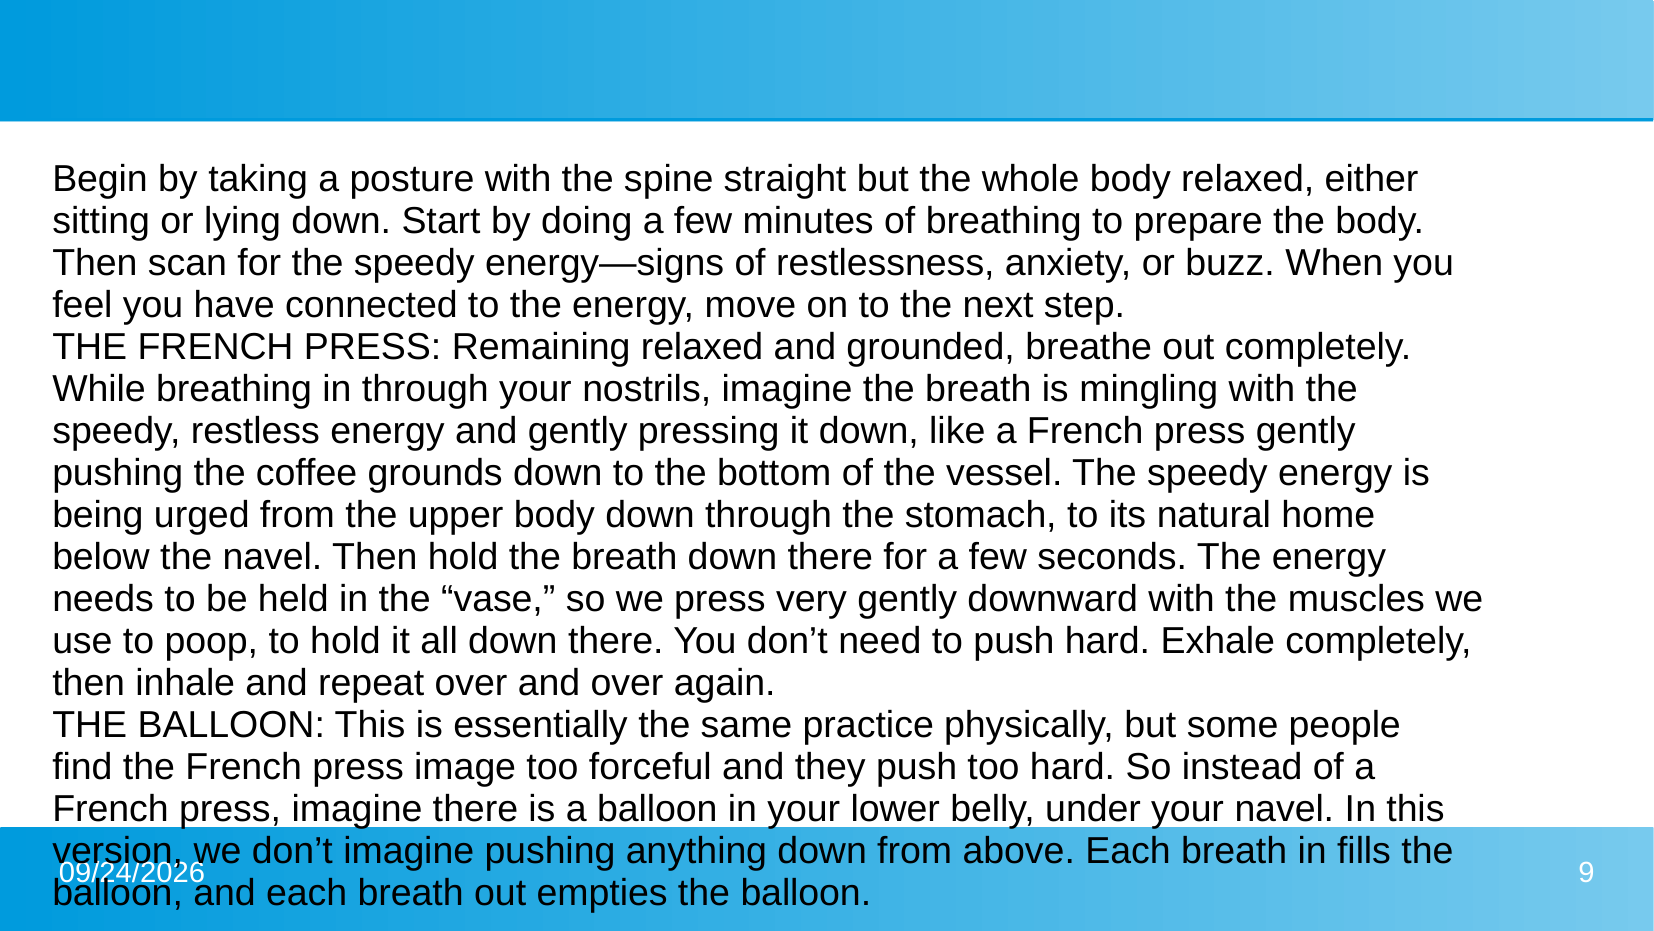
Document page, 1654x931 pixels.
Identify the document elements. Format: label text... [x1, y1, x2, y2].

text_box Begin by taking a posture with the spine straight but the whole body relaxed, either sitting or lying down. Start by doing a few minutes of breathing to prepare the body. Then scan for the speedy energy—signs of restlessness, anxiety, or buzz. When you feel you have connected to the energy, move on to the next step. THE FRENCH PRESS: Remaining relaxed and grounded, breathe out completely. While breathing in through your nostrils, imagine the breath is mingling with the speedy, restless energy and gently pressing it down, like a French press gently pushing the coffee grounds down to the bottom of the vessel. The speedy energy is being urged from the upper body down through the stomach, to its natural home below the navel. Then hold the breath down there for a few seconds. The energy needs to be held in the “vase,” so we press very gently downward with the muscles we use to poop, to hold it all down there. You don’t need to push hard. Exhale completely, then inhale and repeat over and over again. THE BALLOON: This is essentially the same practice physically, but some people find the French press image too forceful and they push too hard. So instead of a French press, imagine there is a balloon in your lower belly, under your navel. In this version, we don’t imagine pushing anything down from above. Each breath in fills the balloon, and each breath out empties the balloon. Remaining relaxed and grounded, breathe out completely, emptying the balloon. As you breathe in, imagine the empty balloon sucking down the breath and speedy energy and filling up below the navel. When it’s full, gently “pinch” the top of the balloon to prevent the energy from escaping, by pressing down very gently the muscles we use to poop. Hold the breath for a few seconds. Exhale fully and repeat, over and over. [37, 150, 1613, 931]
